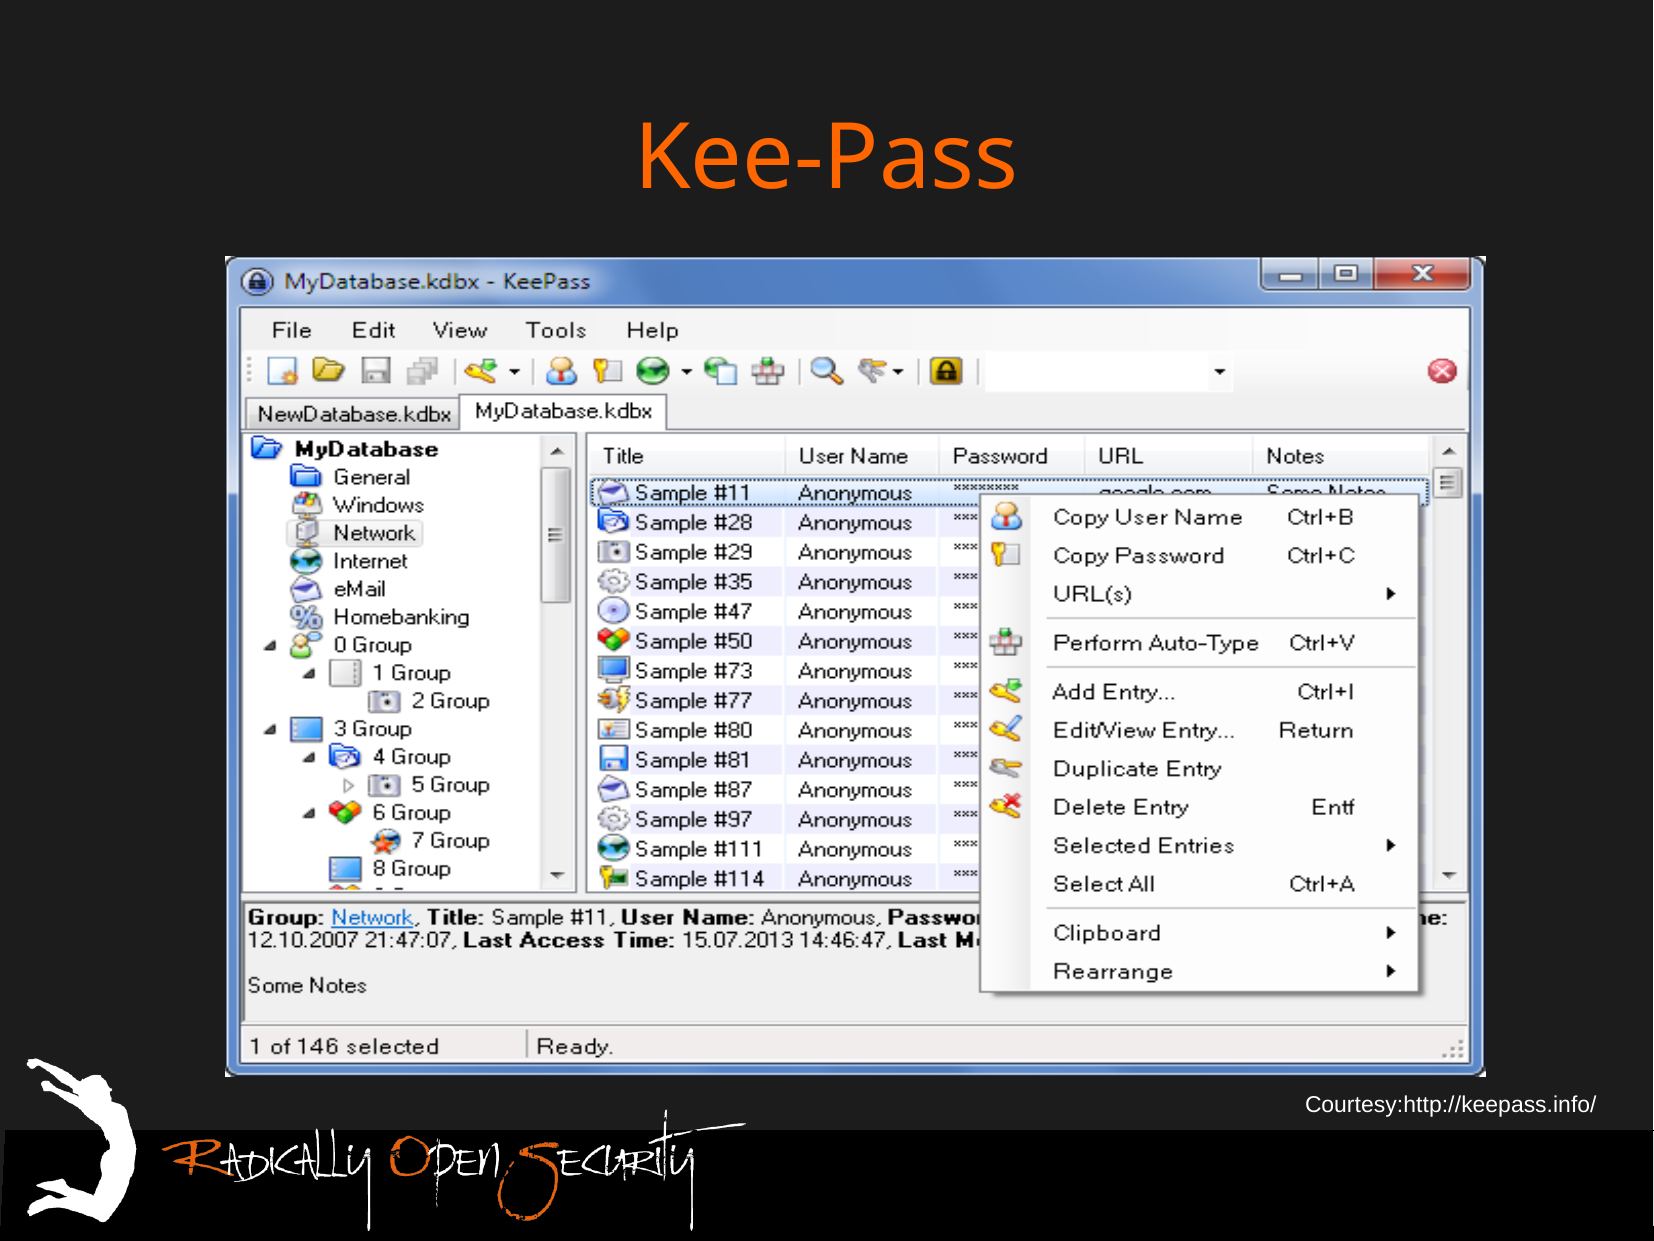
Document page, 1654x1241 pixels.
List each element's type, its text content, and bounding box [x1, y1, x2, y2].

picture [0, 256, 1486, 1241]
text_box Courtesy:http://keepass.info/ [1290, 1083, 1637, 1127]
title Kee-Pass [82, 49, 1571, 257]
